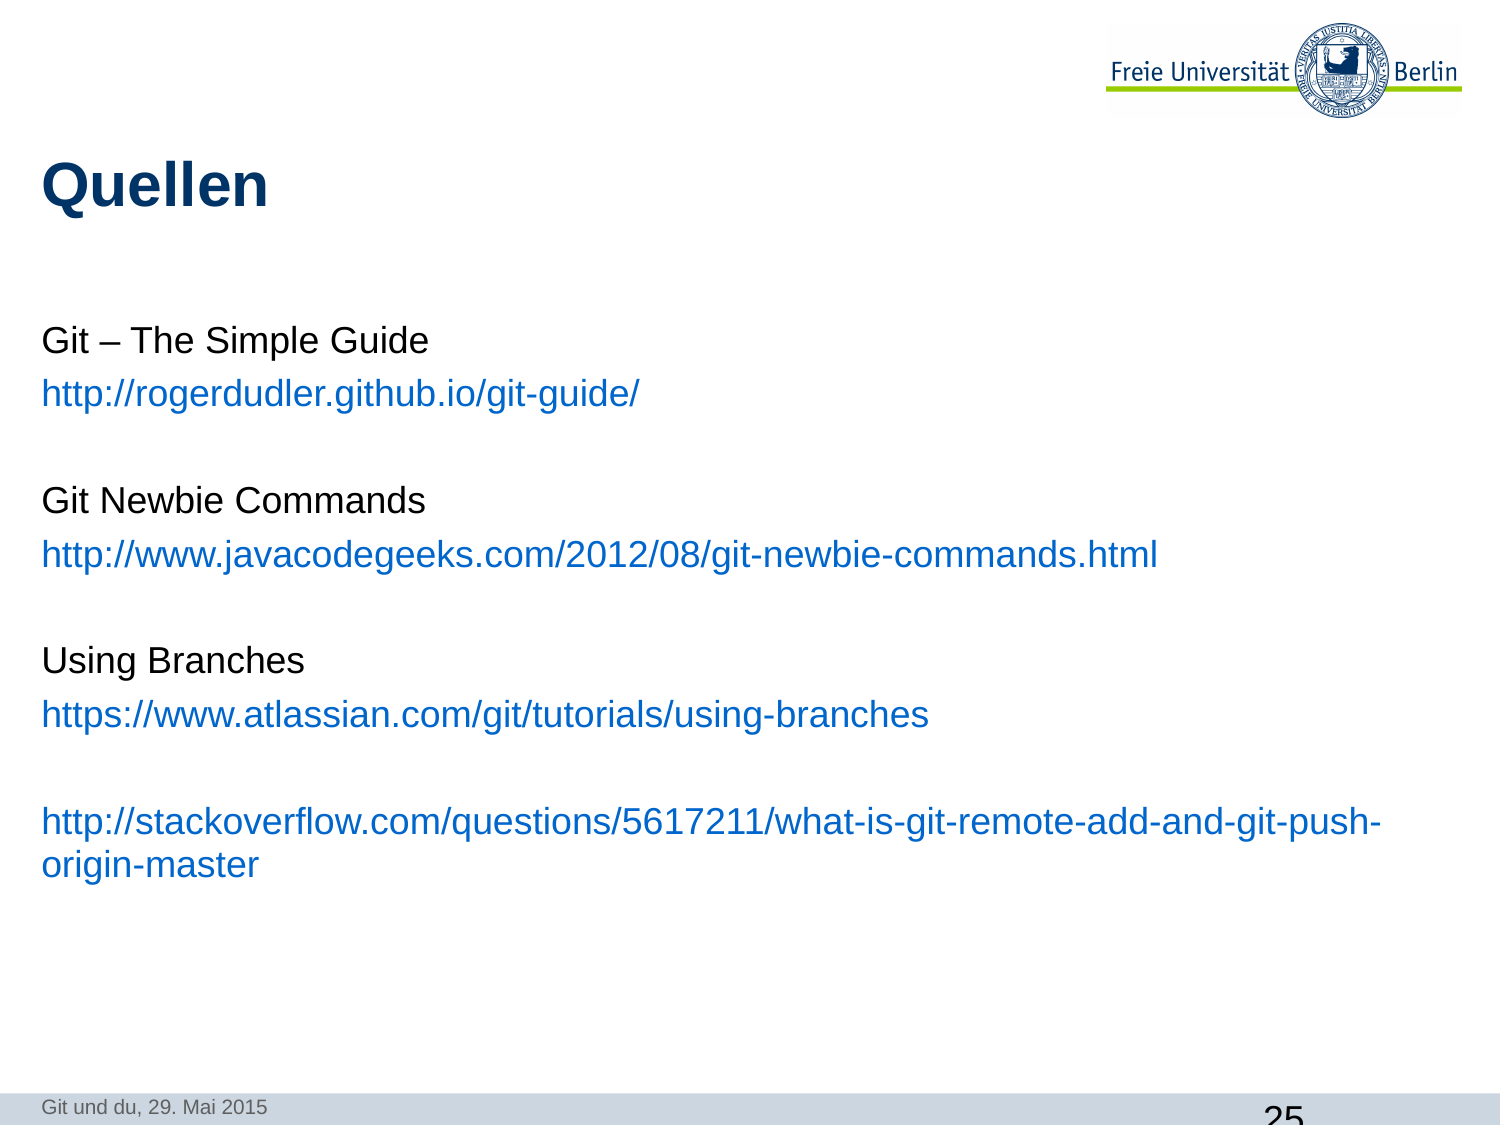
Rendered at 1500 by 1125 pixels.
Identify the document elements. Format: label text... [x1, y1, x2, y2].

picture [1106, 23, 1462, 118]
title Quellen [41, 149, 1460, 221]
list Git – The Simple Guide http://rogerdudler.github.io/git-guide/ Git Newbie Commands http://www.javacodegeeks.com/2012/08/git-newbie-commands.html Using Branches https://www.atlassian.com/git/tutorials/using-branches http://stackoverflow.com/questions/5617211/what-is-git-remote-add-and-git-push-origin-master [41, 265, 1460, 919]
